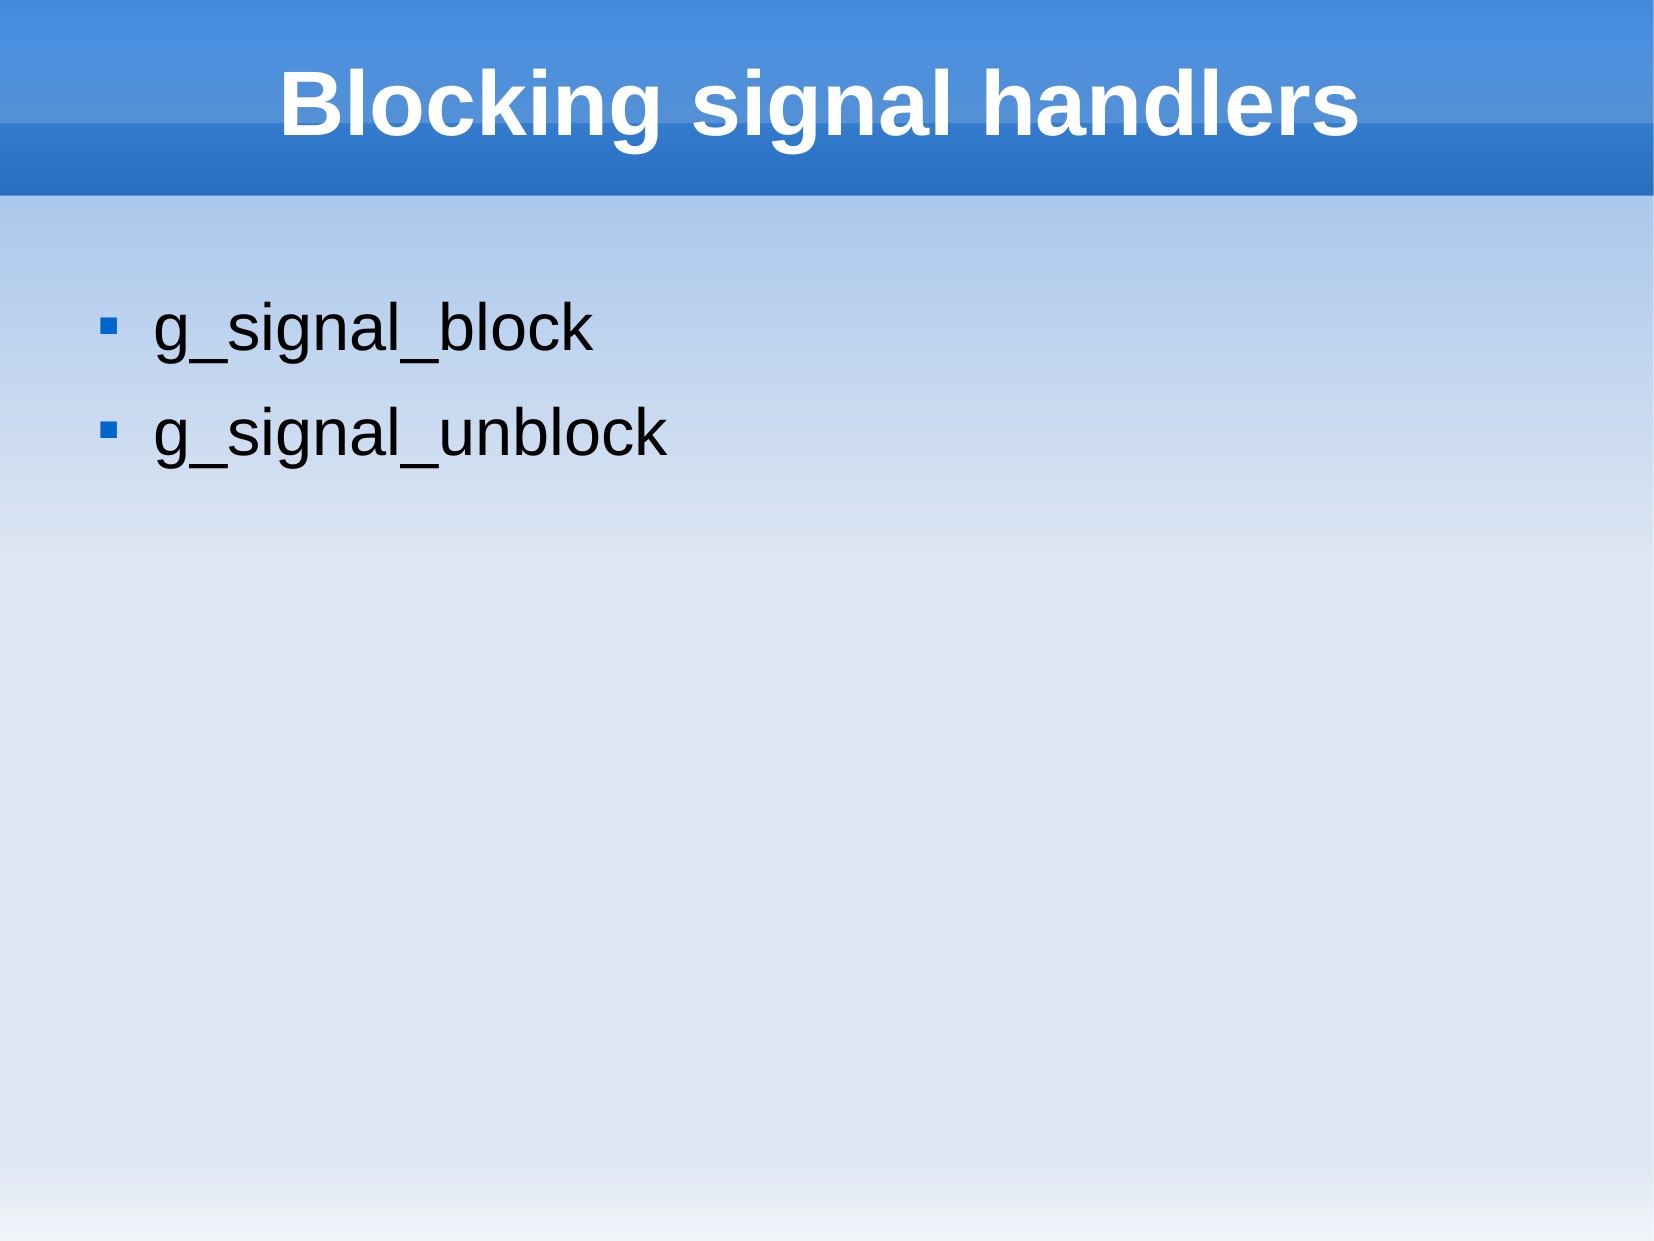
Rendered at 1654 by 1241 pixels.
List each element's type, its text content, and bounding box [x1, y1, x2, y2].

title Blocking signal handlers [76, 7, 1565, 200]
list g_signal_block g_signal_unblock [82, 290, 1571, 1094]
picture [0, 0, 1654, 1241]
